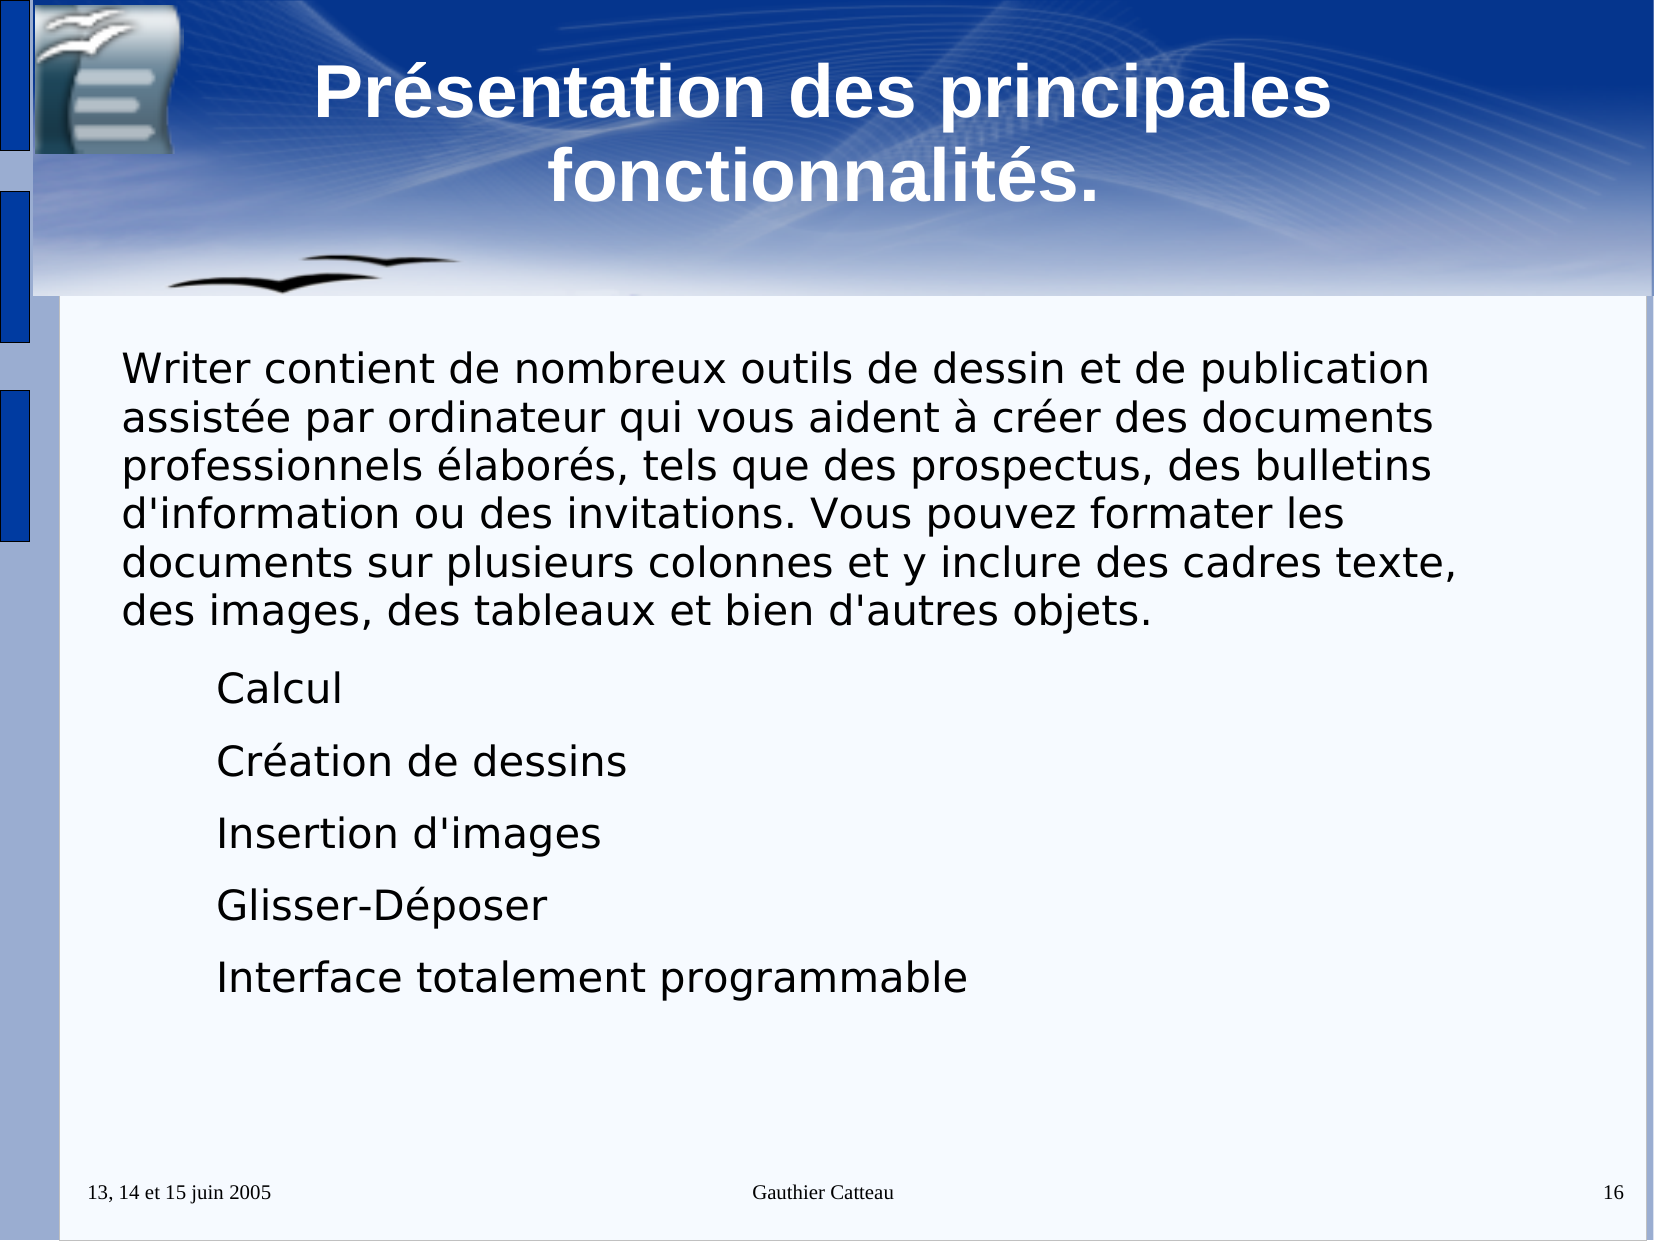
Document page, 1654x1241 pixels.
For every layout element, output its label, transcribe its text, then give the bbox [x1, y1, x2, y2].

picture [33, 0, 1654, 296]
title Présentation des principales fonctionnalités. [118, 29, 1531, 237]
list Writer contient de nombreux outils de dessin et de publication assistée par ordinateur qui vous aident à créer des documents professionnels élaborés, tels que des prospectus, des bulletins d'information ou des invitations. Vous pouvez formater les documents sur plusieurs colonnes et y inclure des cadres texte, des images, des tableaux et bien d'autres objets. Calcul Création de dessins Insertion d'images Glisser-Déposer Interface totalement programmable [121, 344, 1534, 1127]
